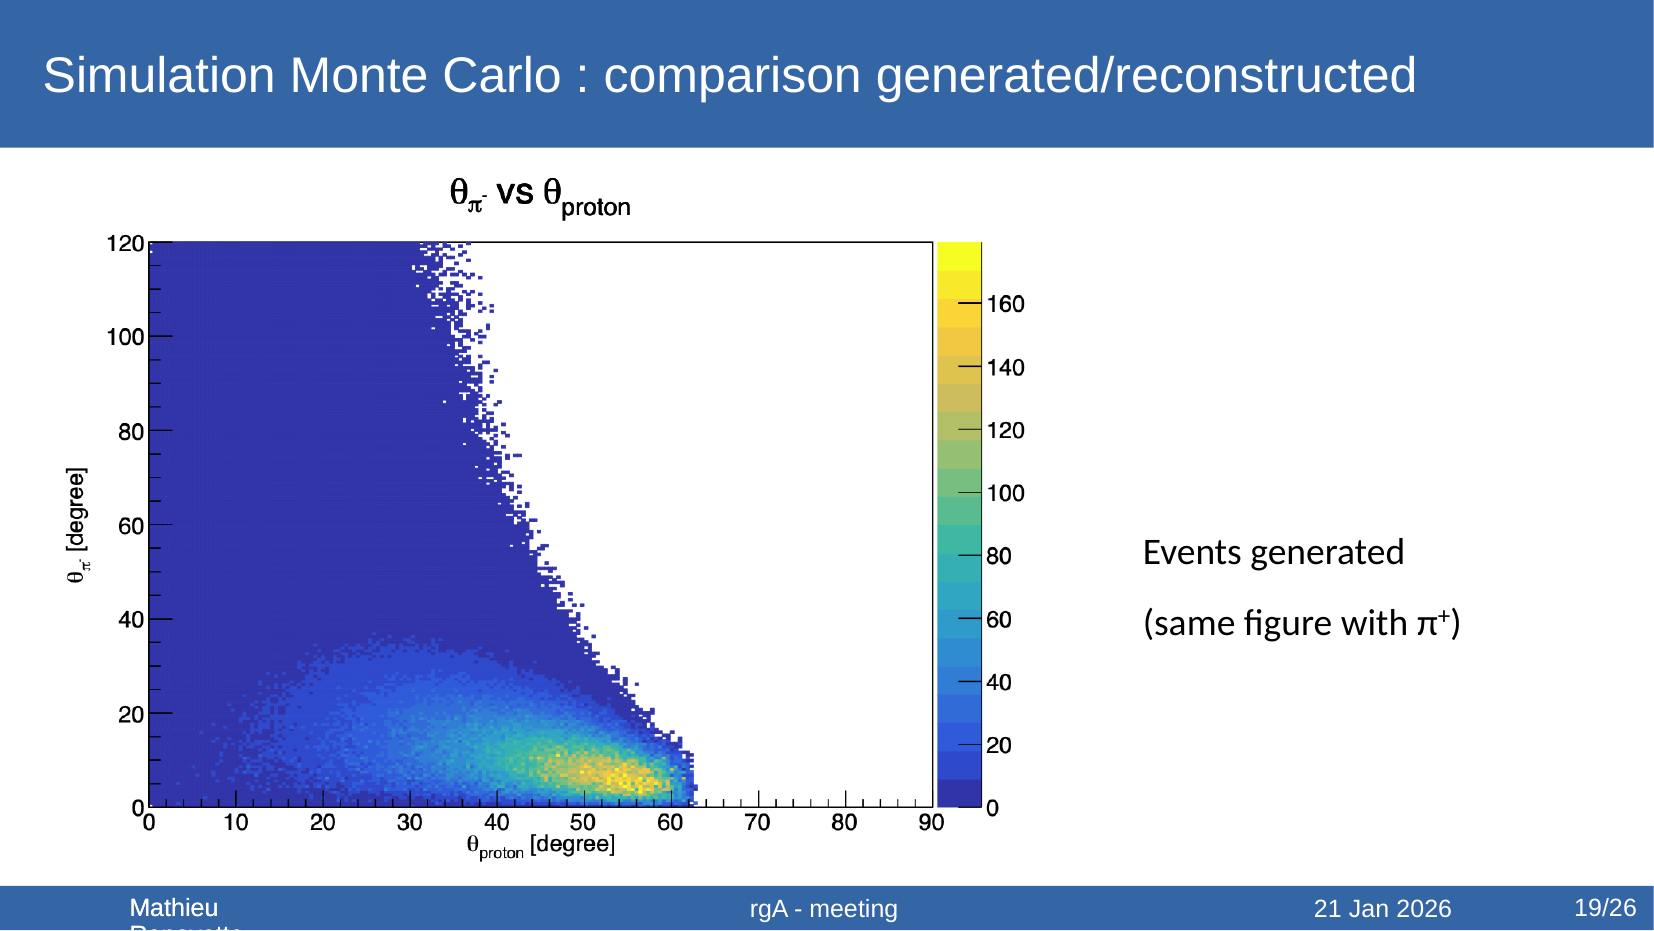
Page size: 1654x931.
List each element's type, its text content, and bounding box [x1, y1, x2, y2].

text_box [0, 885, 131, 931]
text_box 19/26 [1559, 885, 1654, 930]
picture [60, 175, 1025, 865]
text_box [0, 0, 1654, 148]
text_box Mathieu Ronayette [114, 885, 355, 929]
text_box Events generated [1127, 519, 1433, 581]
text_box [226, 885, 1654, 931]
text_box Simulation Monte Carlo : comparison generated/reconstructed [27, 40, 1470, 114]
text_box 21 Jan 2026 [1299, 887, 1536, 931]
text_box (same figure with π+) [1127, 590, 1482, 652]
text_box rgA - meeting [734, 887, 953, 931]
